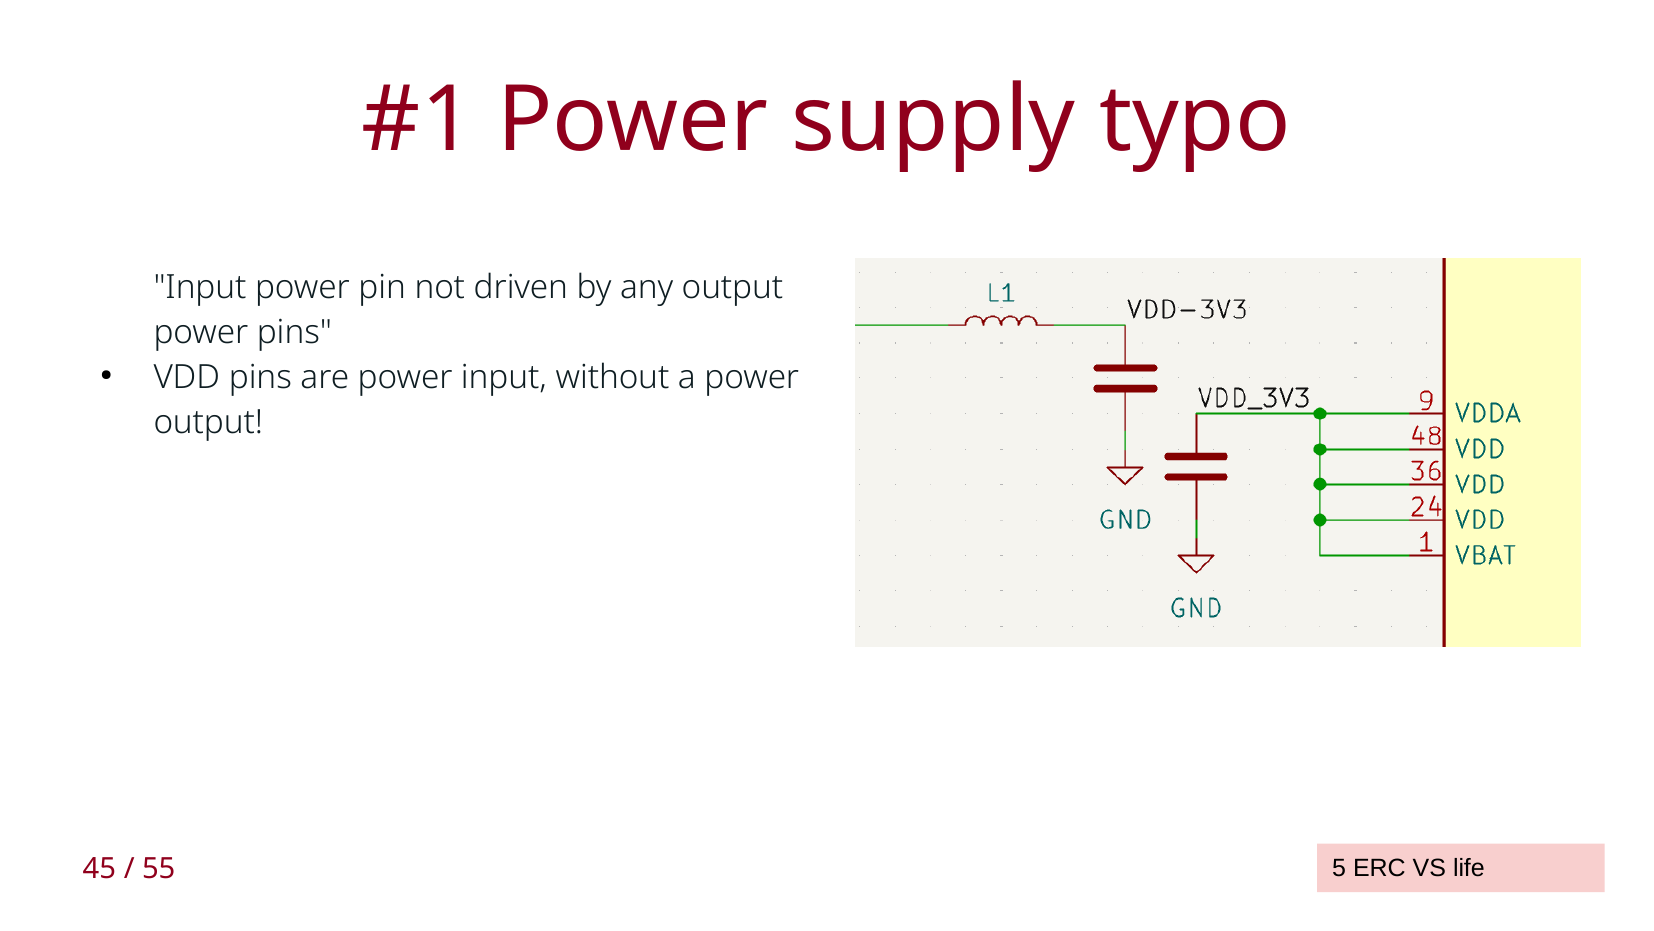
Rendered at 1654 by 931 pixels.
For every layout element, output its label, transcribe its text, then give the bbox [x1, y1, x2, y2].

title #1 Power supply typo [82, 52, 1571, 178]
list "Input power pin not driven by any output power pins" VDD pins are power input, without a power output! [82, 217, 809, 758]
picture [855, 258, 1581, 647]
text_box 5 ERC VS life [1317, 843, 1605, 893]
